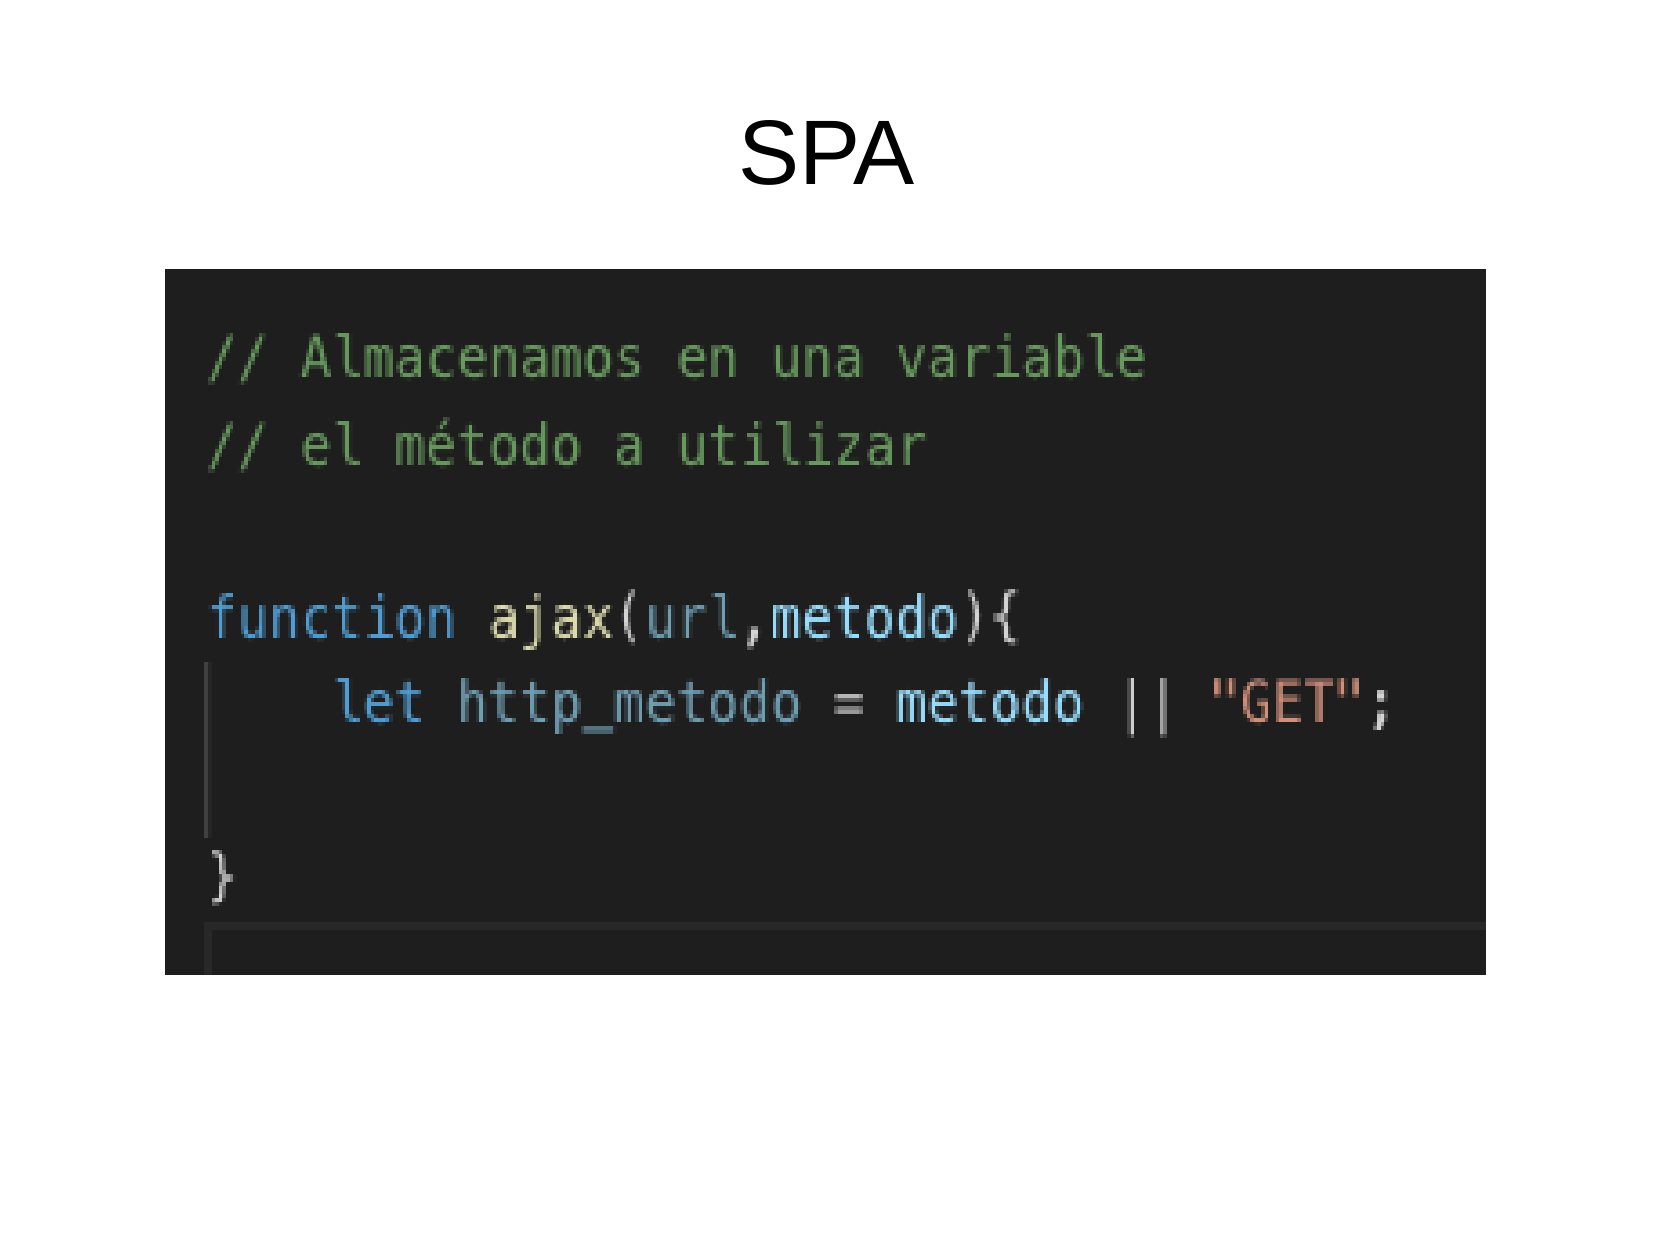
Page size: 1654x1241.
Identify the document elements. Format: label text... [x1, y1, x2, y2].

picture [165, 269, 1486, 976]
title SPA [82, 49, 1571, 257]
